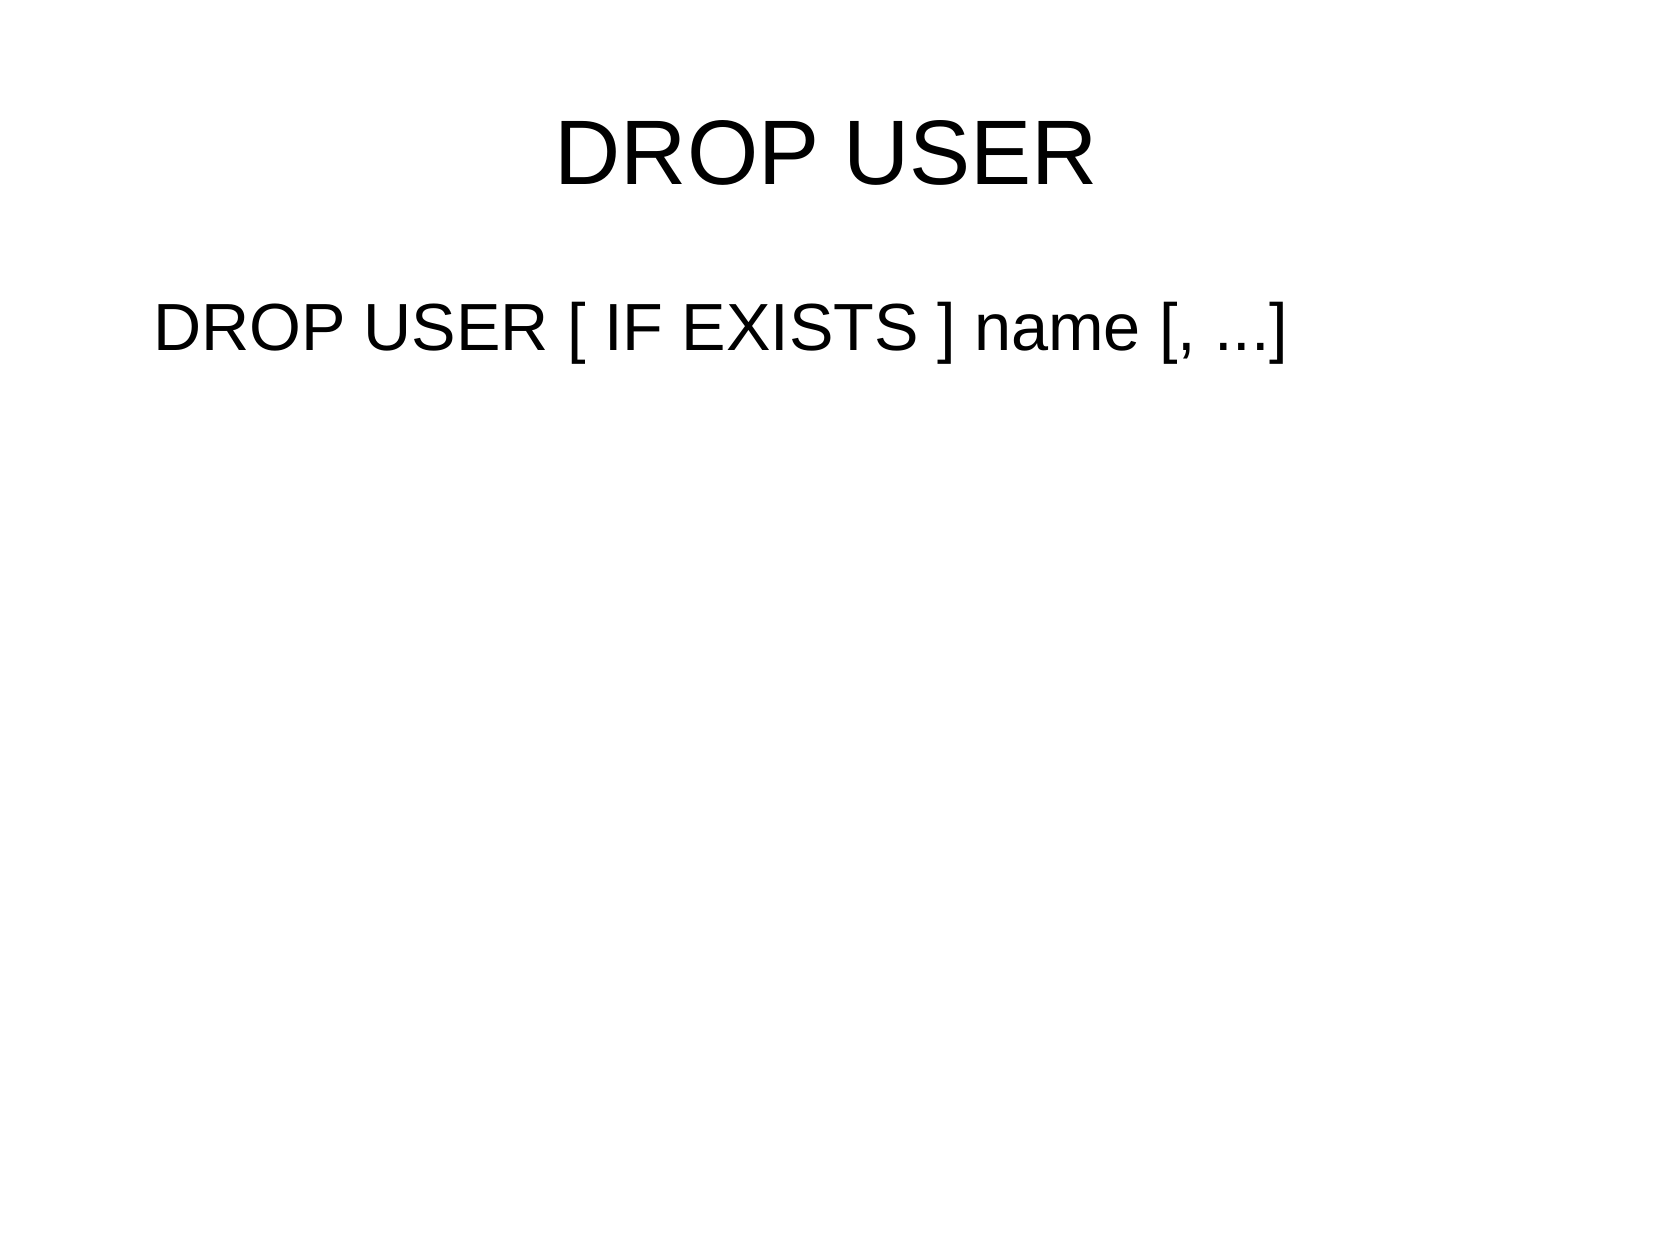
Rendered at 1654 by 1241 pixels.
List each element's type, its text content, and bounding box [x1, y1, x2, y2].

list DROP USER [ IF EXISTS ] name [, ...] [82, 290, 1571, 1010]
title DROP USER [82, 49, 1571, 257]
